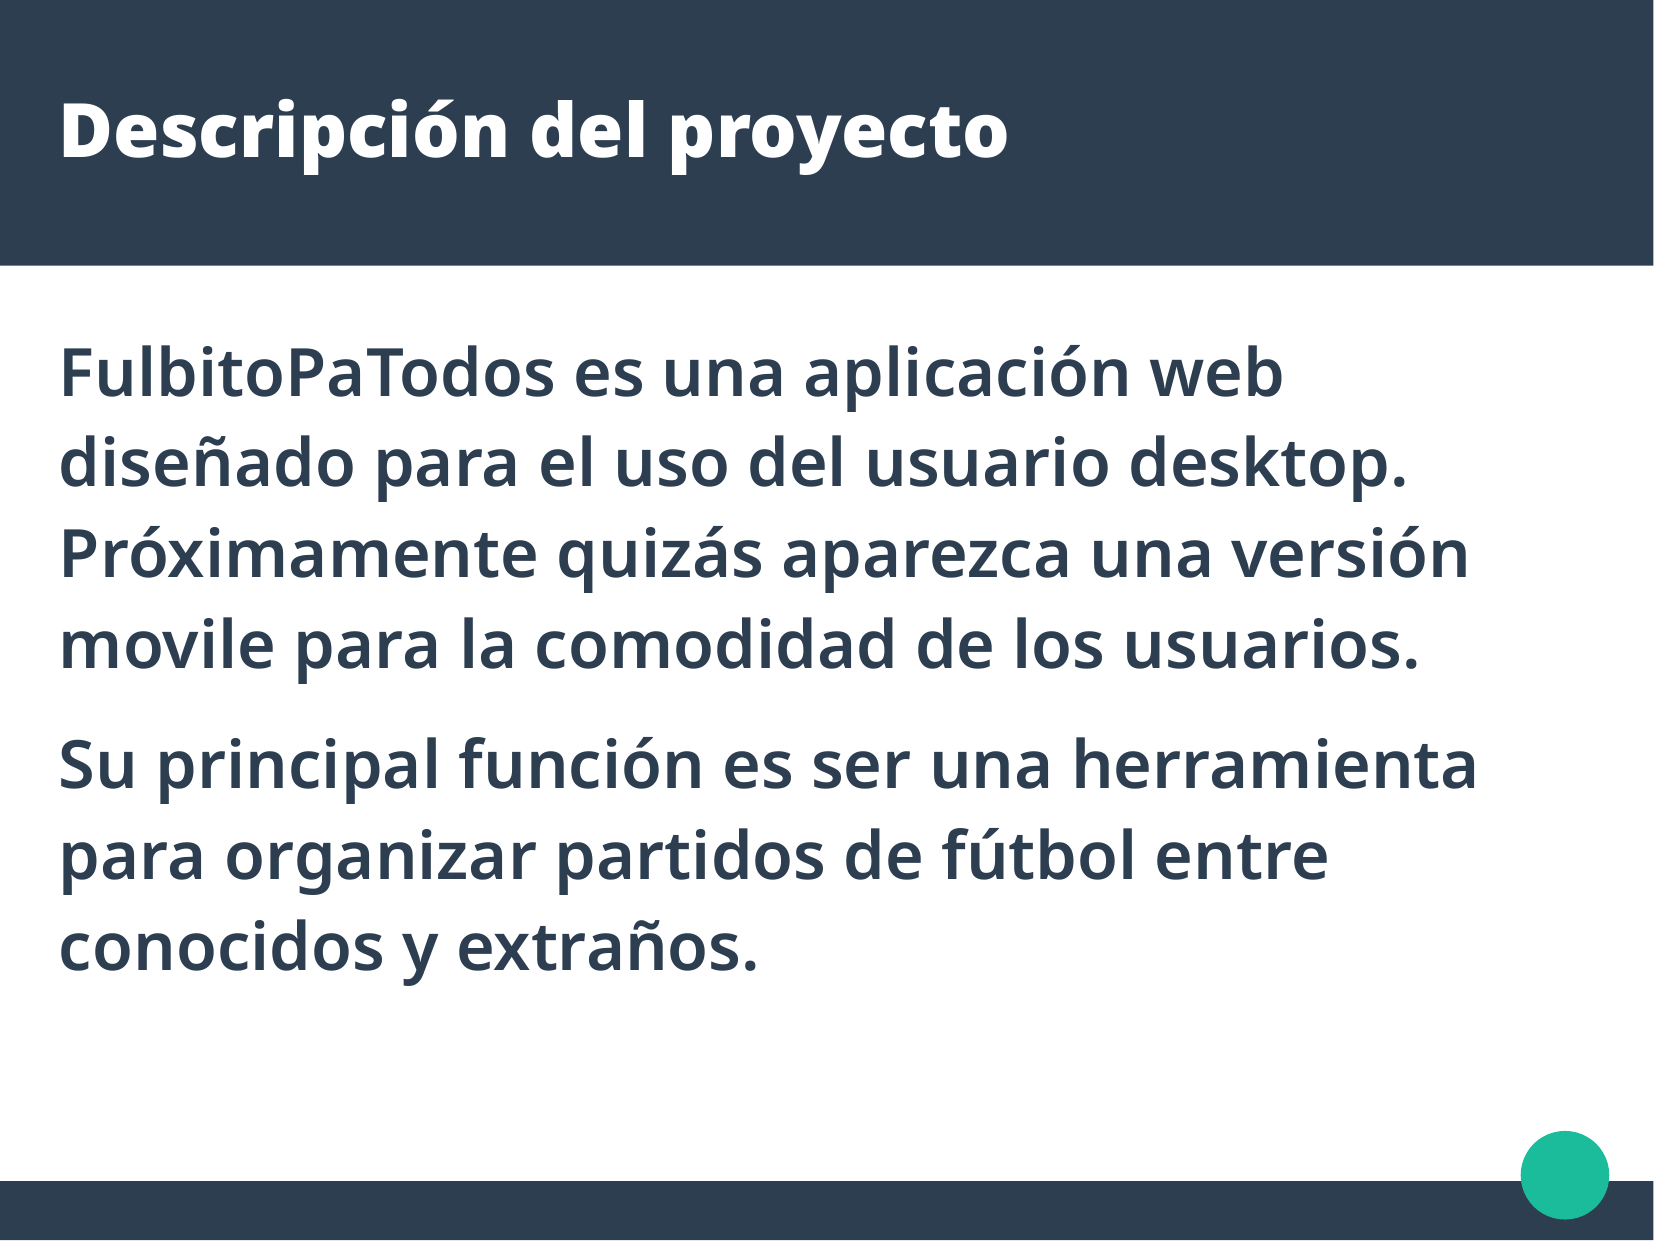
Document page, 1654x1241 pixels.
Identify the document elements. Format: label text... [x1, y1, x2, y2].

list FulbitoPaTodos es una aplicación web diseñado para el uso del usuario desktop. Próximamente quizás aparezca una versión movile para la comodidad de los usuarios. Su principal función es ser una herramienta para organizar partidos de fútbol entre conocidos y extraños. [59, 324, 1595, 1152]
title Descripción del proyecto [59, 49, 1595, 207]
